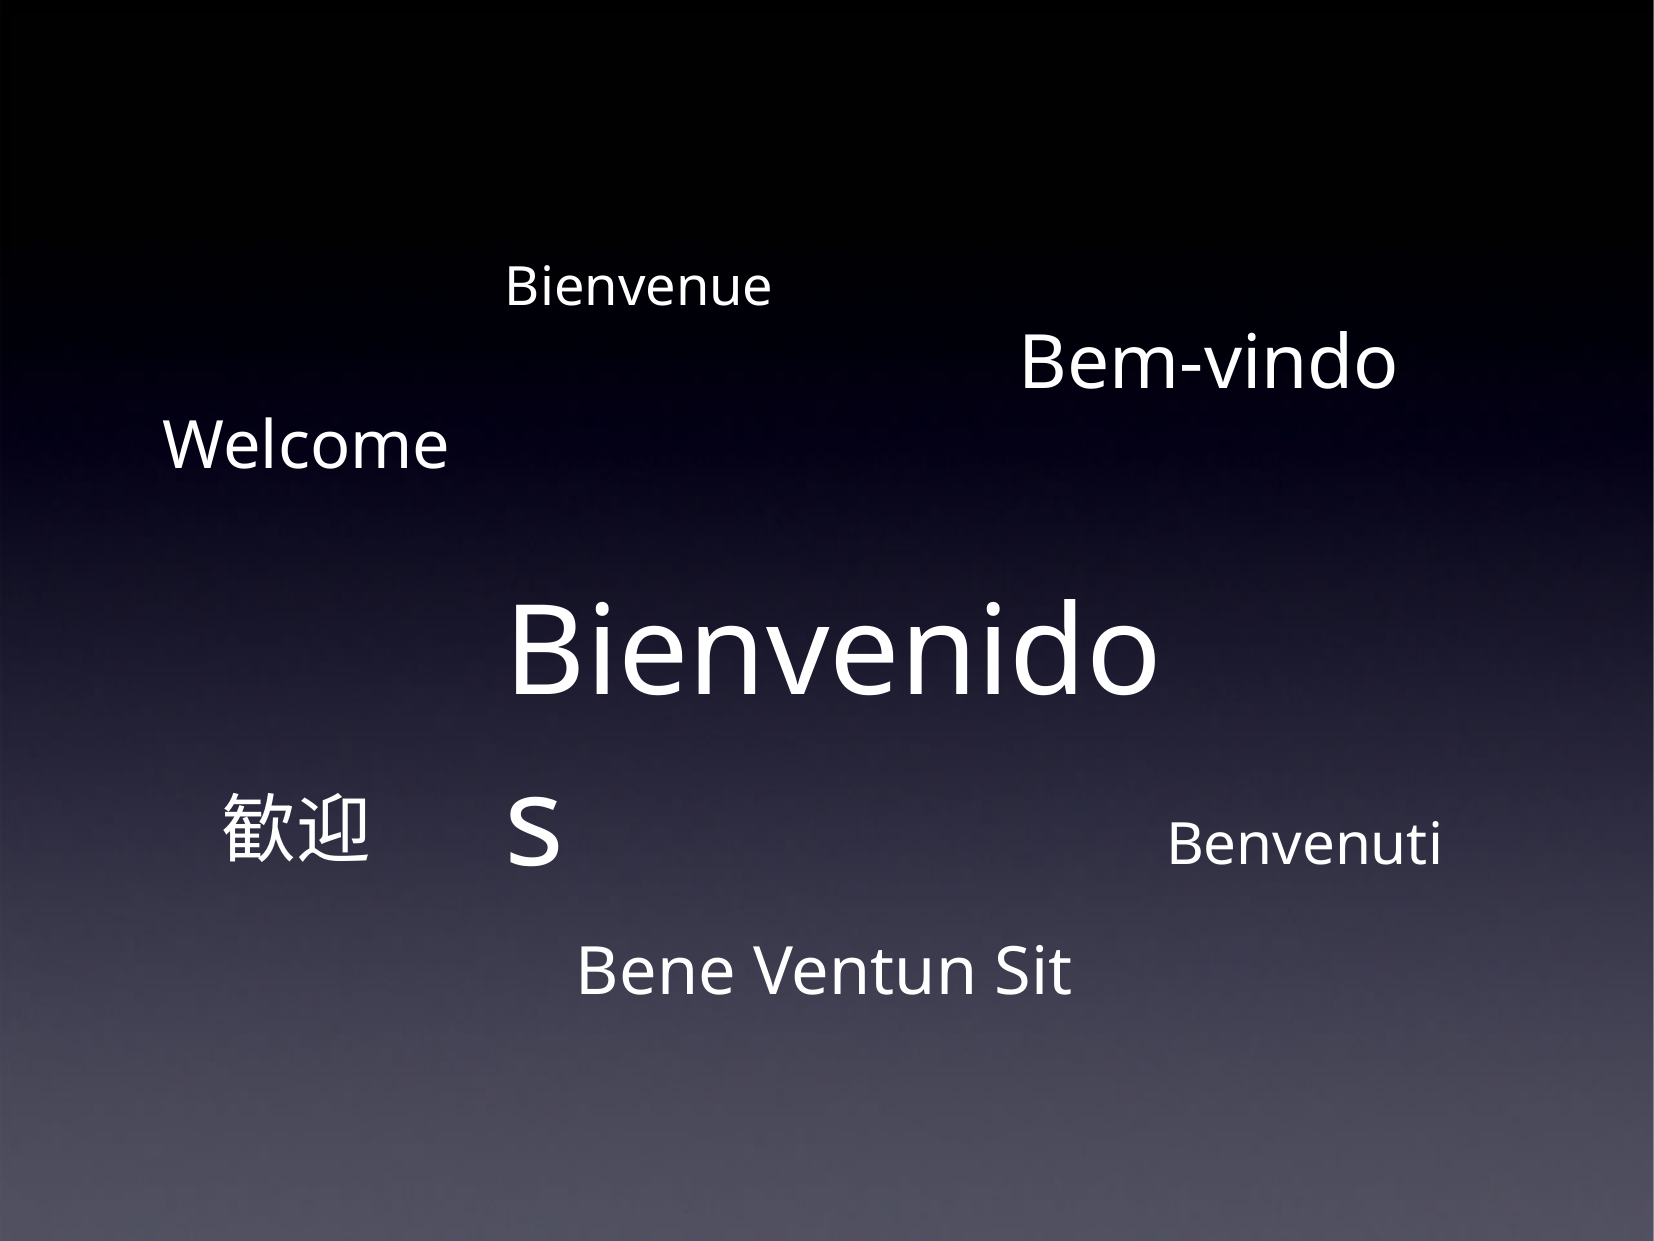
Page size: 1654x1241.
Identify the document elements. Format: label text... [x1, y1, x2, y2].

text_box 歓迎 [206, 761, 502, 875]
text_box Bienvenue [490, 239, 963, 317]
text_box Bienvenidos [490, 553, 1188, 712]
text_box Benvenuti [1151, 795, 1565, 877]
text_box Welcome [147, 389, 562, 481]
picture [0, 0, 1654, 1241]
text_box Bem-vindo [1003, 301, 1477, 420]
text_box Bene Ventun Sit [561, 915, 1093, 1007]
